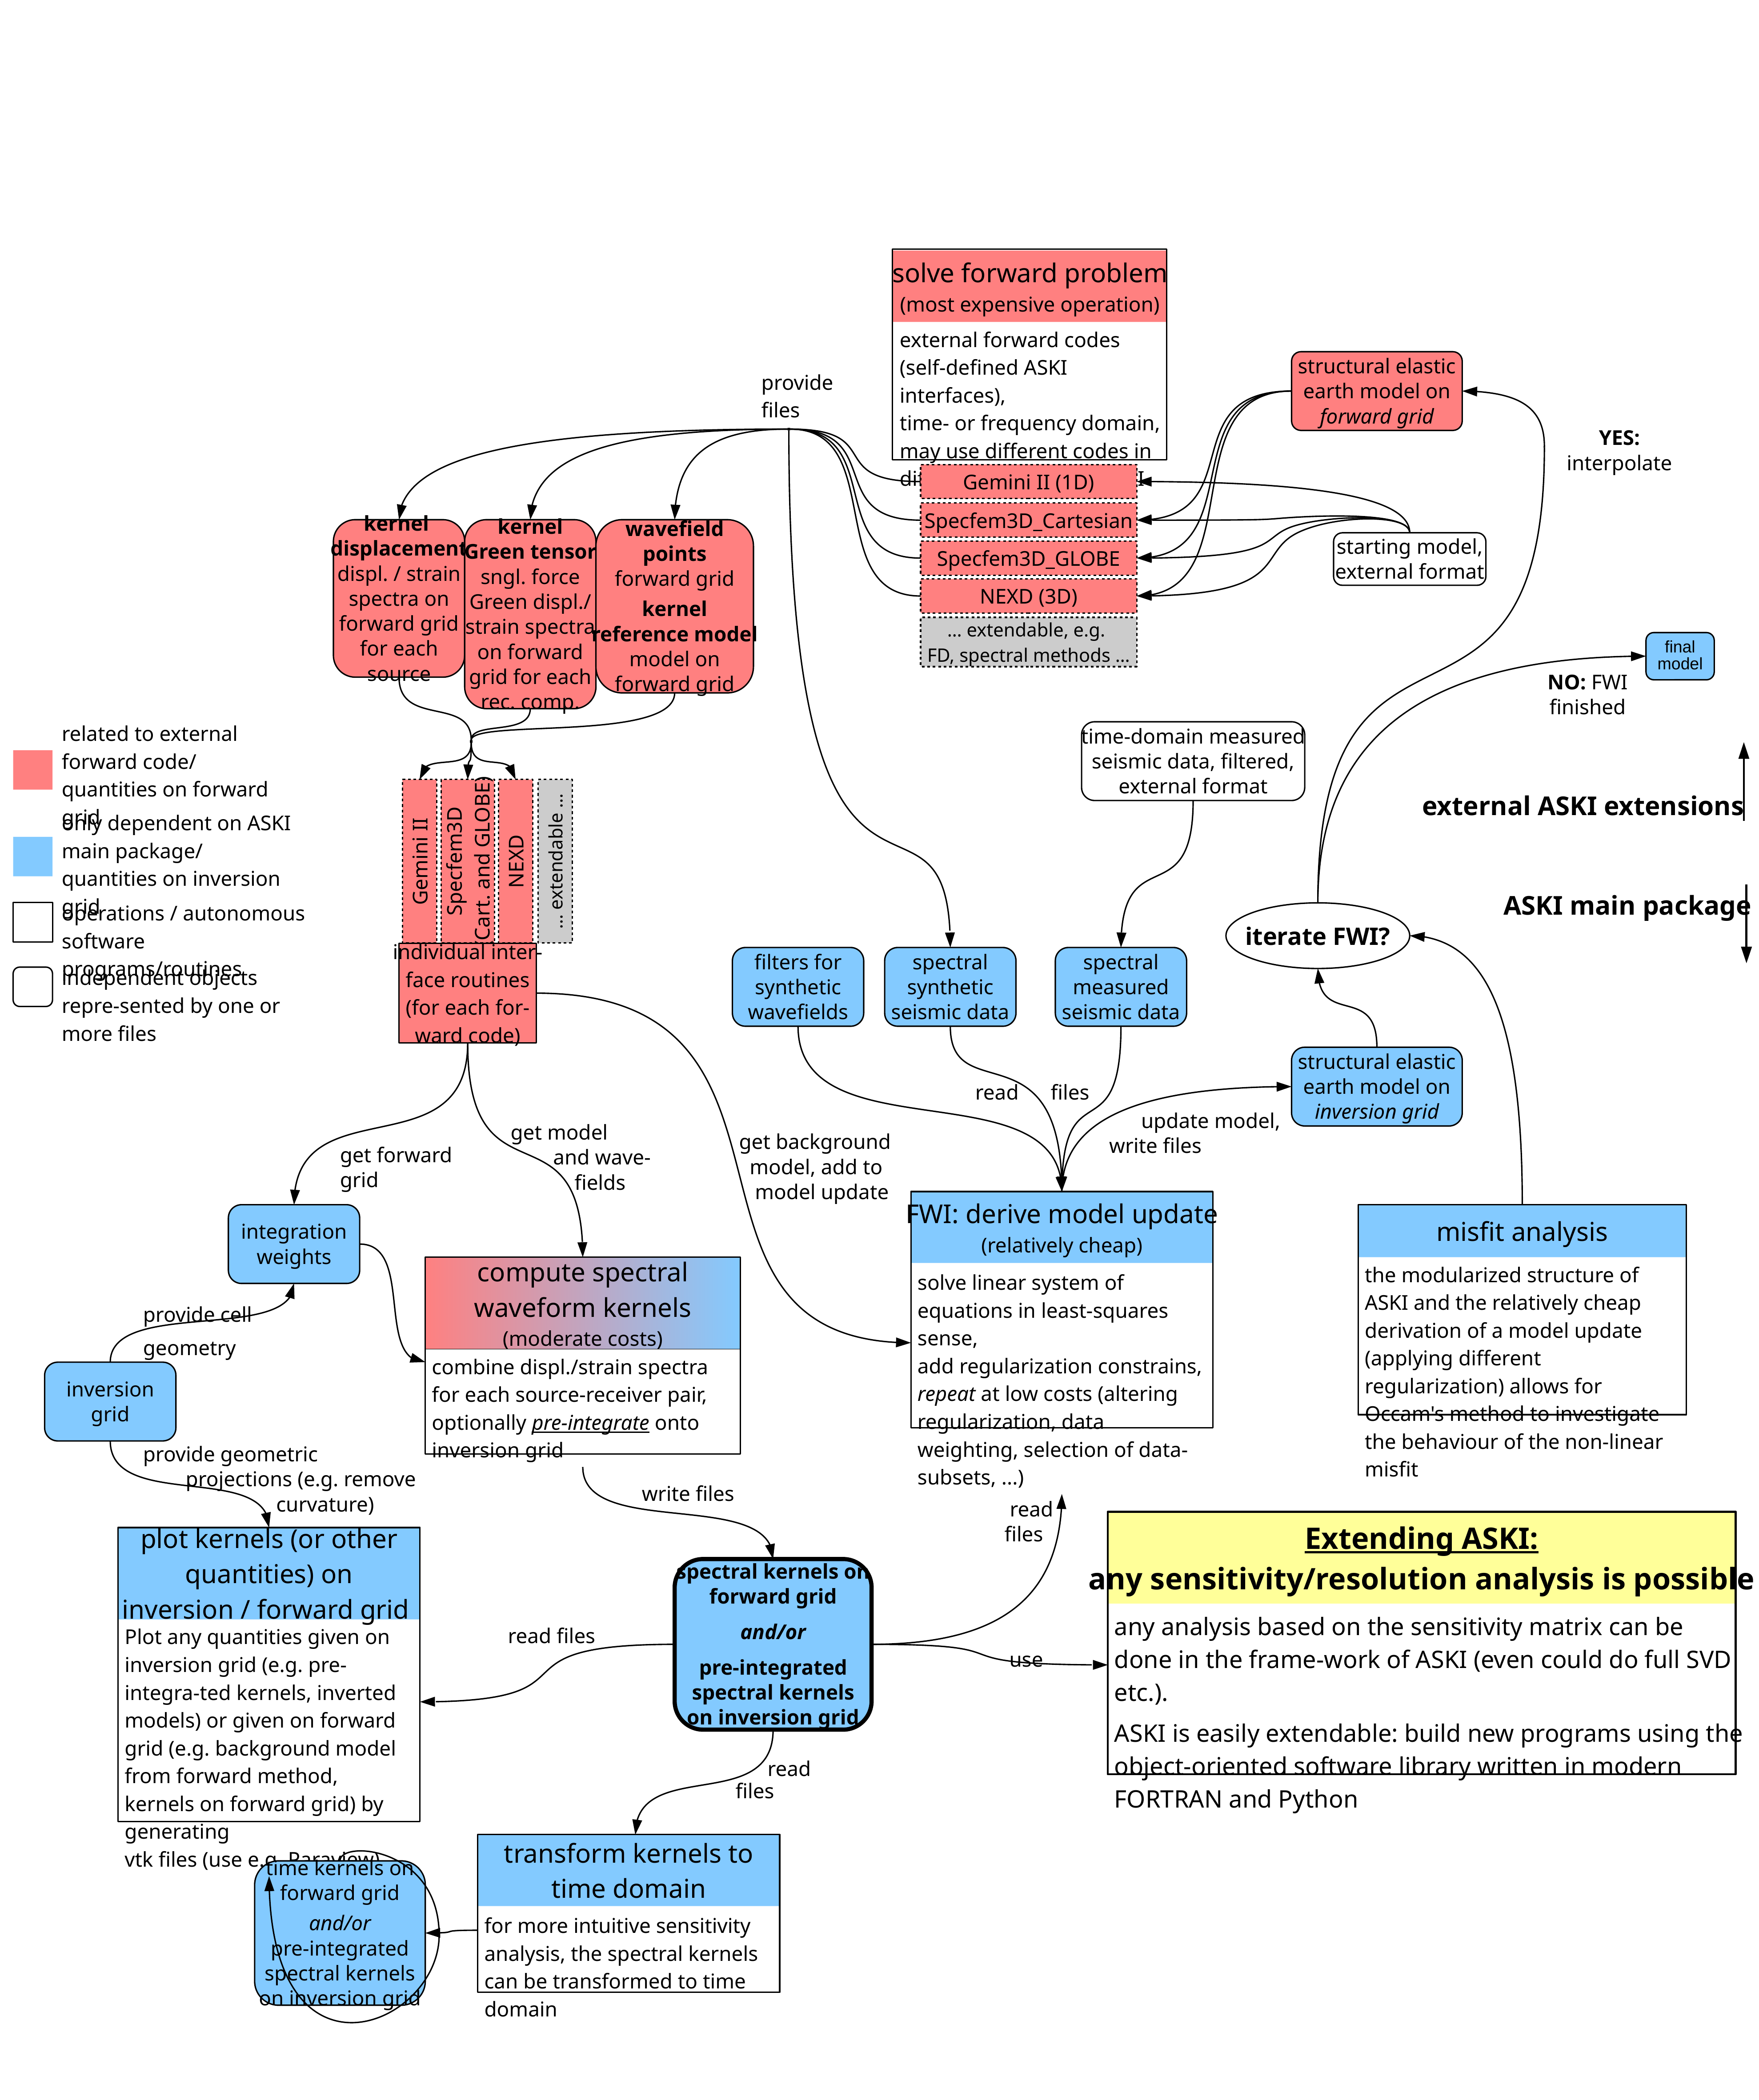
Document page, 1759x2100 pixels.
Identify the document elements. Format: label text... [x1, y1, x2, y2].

text_box operations / autonomous software programs/routines [55, 896, 323, 952]
text_box ASKI main package [1497, 884, 1739, 922]
text_box kernel displacement displ. / strain spectra on forward grid for each source [333, 520, 465, 677]
text_box read files [969, 1076, 1088, 1108]
text_box Plot any quantities given on inversion grid (e.g. pre-integra-ted kernels, inverted models) or given on forward grid (e.g. background model from forward method, kernels on forward grid) by generating vtk files (use e.g. Paraview) [118, 1619, 417, 1822]
text_box for more intuitive sensitivity analysis, the spectral kernels can be transformed to time domain [477, 1908, 793, 1988]
text_box Specfem3D_Cartesian [920, 503, 1137, 537]
text_box structural elastic earth model on inversion grid [1291, 1047, 1462, 1126]
text_box read files [501, 1620, 596, 1651]
text_box final model [1646, 632, 1715, 680]
text_box … extendable … [538, 779, 573, 943]
text_box provide geometric projections (e.g. remove curvature) [136, 1438, 436, 1514]
text_box time-domain measured seismic data, filtered, external format [1082, 721, 1305, 801]
text_box compute spectral waveform kernels (moderate costs) [426, 1258, 740, 1349]
text_box external forward codes (self-defined ASKI interfaces), time- or frequency domain, may use different codes in different iterations of FWI [893, 322, 1168, 457]
text_box only dependent on ASKI main package/ quantities on inversion grid [55, 805, 305, 886]
text_box [470, 740, 473, 743]
text_box use [1002, 1643, 1047, 1675]
text_box solve forward problem (most expensive operation) [893, 250, 1166, 322]
text_box [13, 836, 53, 876]
text_box spectral measured seismic data [1055, 947, 1187, 1027]
text_box NEXD (3D) [920, 579, 1137, 613]
text_box YES: interpolate [1560, 422, 1670, 475]
text_box FWI: derive model update (relatively cheap) [912, 1192, 1212, 1263]
text_box solve linear system of equations in least-squares sense, add regularization constrains, repeat at low costs (altering regularization, data weighting, selection of data-subsets, ...) [911, 1265, 1209, 1419]
text_box kernel Green tensor sngl. force Green displ./ strain spectra on forward grid for each rec. comp. [465, 520, 596, 709]
text_box transform kernels to time domain [478, 1835, 779, 1906]
text_box wavefield points forward grid kernel reference model model on forward grid [596, 520, 753, 693]
text_box provide files [754, 364, 833, 420]
text_box get model and wave- fields [504, 1116, 712, 1192]
text_box NEXD [498, 779, 533, 943]
text_box related to external forward code/ quantities on forward grid [55, 716, 300, 796]
text_box Gemini II [402, 779, 437, 943]
text_box [787, 428, 790, 431]
text_box iterate FWI? [1226, 903, 1410, 969]
text_box inversion grid [44, 1362, 176, 1441]
text_box time kernels on forward grid and/or pre-integrated spectral kernels on inversion grid [254, 1860, 425, 2005]
text_box time kernels on forward grid and/or pre-integrated spectral kernels on inversion grid [399, 1860, 425, 1884]
text_box external ASKI extensions [1415, 784, 1725, 822]
text_box [13, 750, 53, 790]
text_box any analysis based on the sensitivity matrix can be done in the frame-work of ASKI (even could do full SVD etc.). ASKI is easily extendable: build new programs using the object-oriented software library written in modern FORTRAN and Python [1108, 1606, 1751, 1767]
text_box Gemini II (1D) [920, 464, 1137, 499]
text_box individual inter- face routines (for each for- ward code) [399, 943, 537, 1043]
text_box Specfem3D_GLOBE [920, 541, 1137, 576]
text_box filters for synthetic wavefields [732, 947, 864, 1027]
text_box the modularized structure of ASKI and the relatively cheap derivation of a model update (applying different regularization) allows for Occam's method to investigate the behaviour of the non-linear misfit [1358, 1257, 1687, 1411]
text_box get forward grid [333, 1139, 449, 1192]
text_box plot kernels (or other quantities) on inversion / forward grid [119, 1528, 419, 1620]
text_box read files [729, 1755, 811, 1806]
text_box … extendable, e.g. FD, spectral methods … [920, 617, 1137, 667]
text_box misfit analysis [1359, 1205, 1686, 1257]
text_box spectral synthetic seismic data [885, 947, 1016, 1027]
text_box NO: FWI finished [1541, 666, 1627, 720]
text_box get background model, add to model update [732, 1126, 911, 1201]
text_box integration weights [228, 1204, 360, 1284]
text_box independent objects repre-sented by one or more files [55, 960, 315, 1016]
text_box update model, write files [1102, 1105, 1300, 1171]
text_box write files [635, 1477, 736, 1509]
text_box structural elastic earth model on forward grid [1291, 352, 1462, 431]
text_box starting model, external format [1334, 532, 1486, 585]
text_box Specfem3D (Cart. and GLOBE) [441, 779, 495, 943]
text_box provide cell geometry [136, 1291, 251, 1352]
text_box spectral kernels on forward grid and/or pre-integrated spectral kernels on inversion grid [674, 1559, 872, 1730]
text_box Extending ASKI: any sensitivity/resolution analysis is possible [1109, 1513, 1735, 1604]
text_box combine displ./strain spectra for each source-receiver pair, optionally pre-integrate onto inversion grid [426, 1349, 740, 1453]
text_box read files [998, 1493, 1056, 1547]
